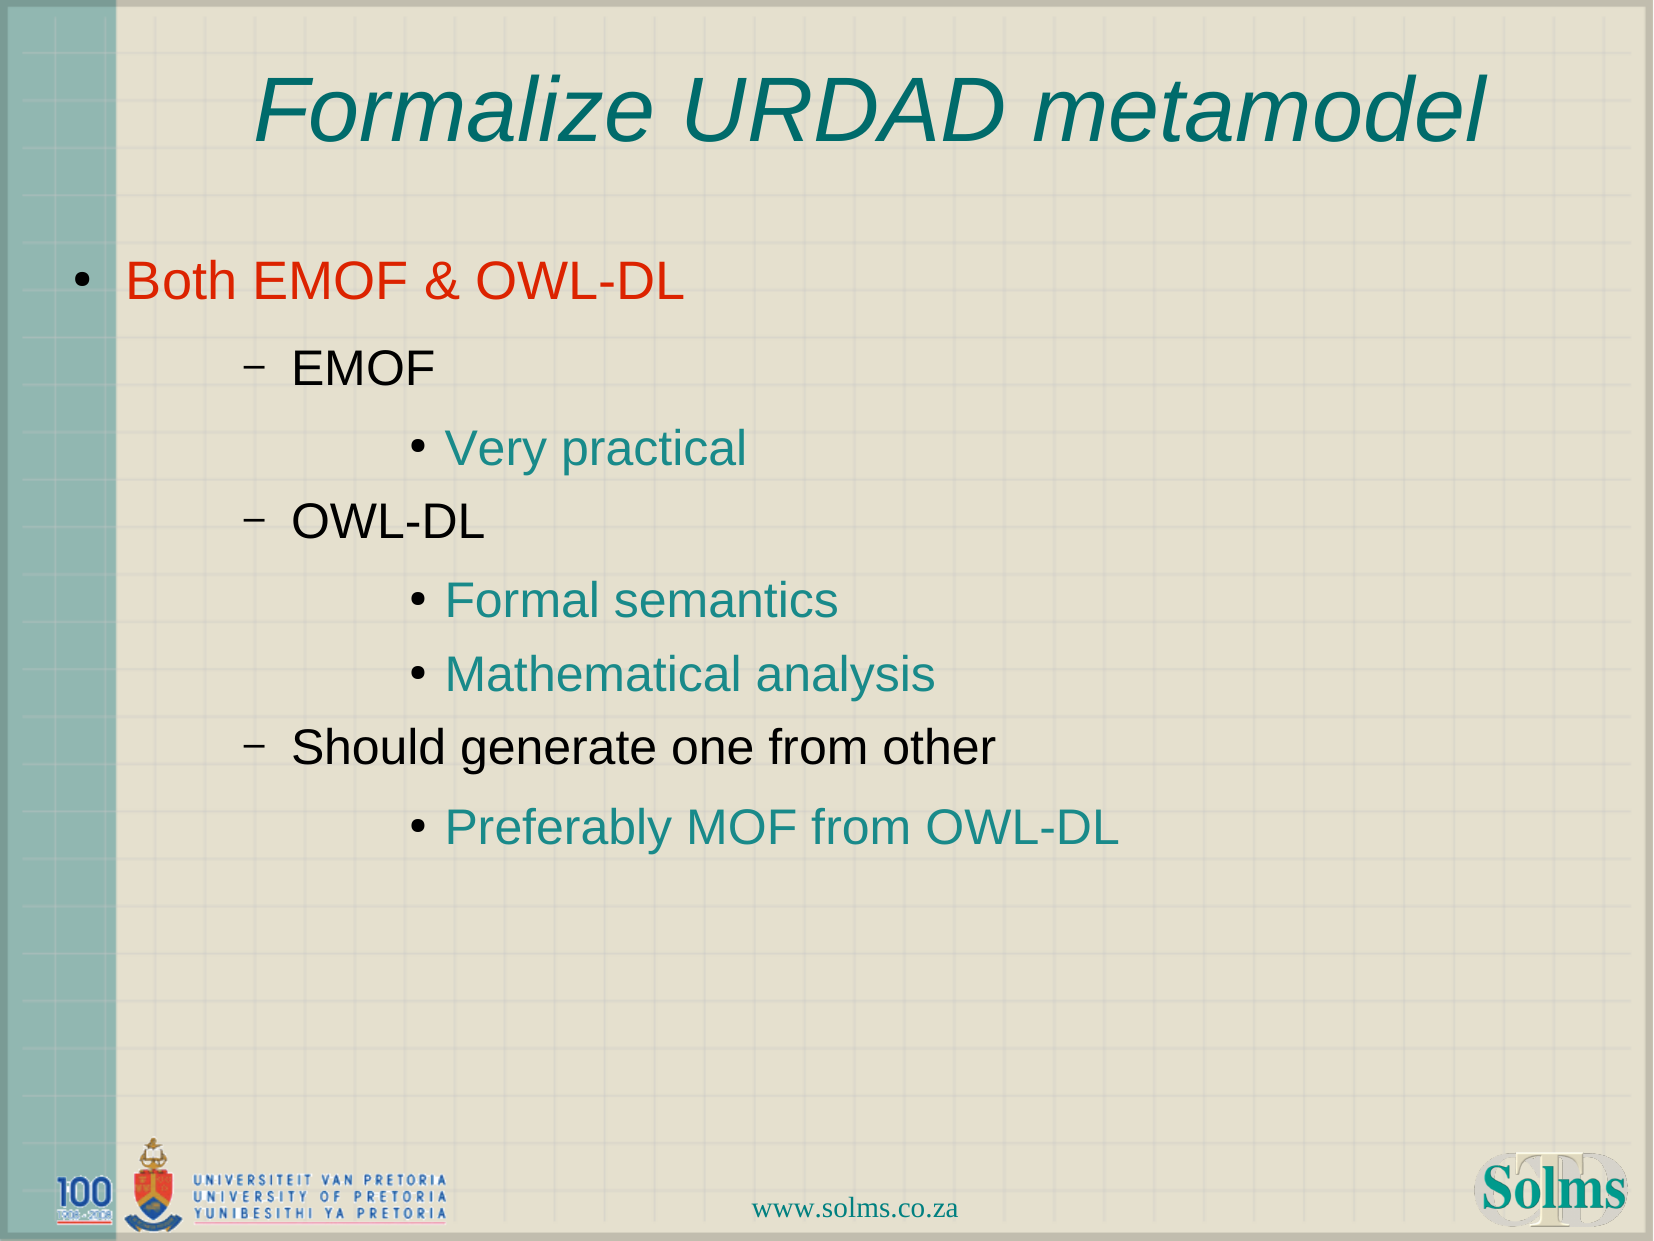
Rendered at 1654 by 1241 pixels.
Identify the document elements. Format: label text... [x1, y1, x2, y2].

list Both EMOF & OWL-DL EMOF Very practical OWL-DL Formal semantics Mathematical analysis Should generate one from other Preferably MOF from OWL-DL [54, 250, 1571, 1068]
title Formalize URDAD metamodel [112, 26, 1629, 193]
picture [0, 0, 1654, 1241]
